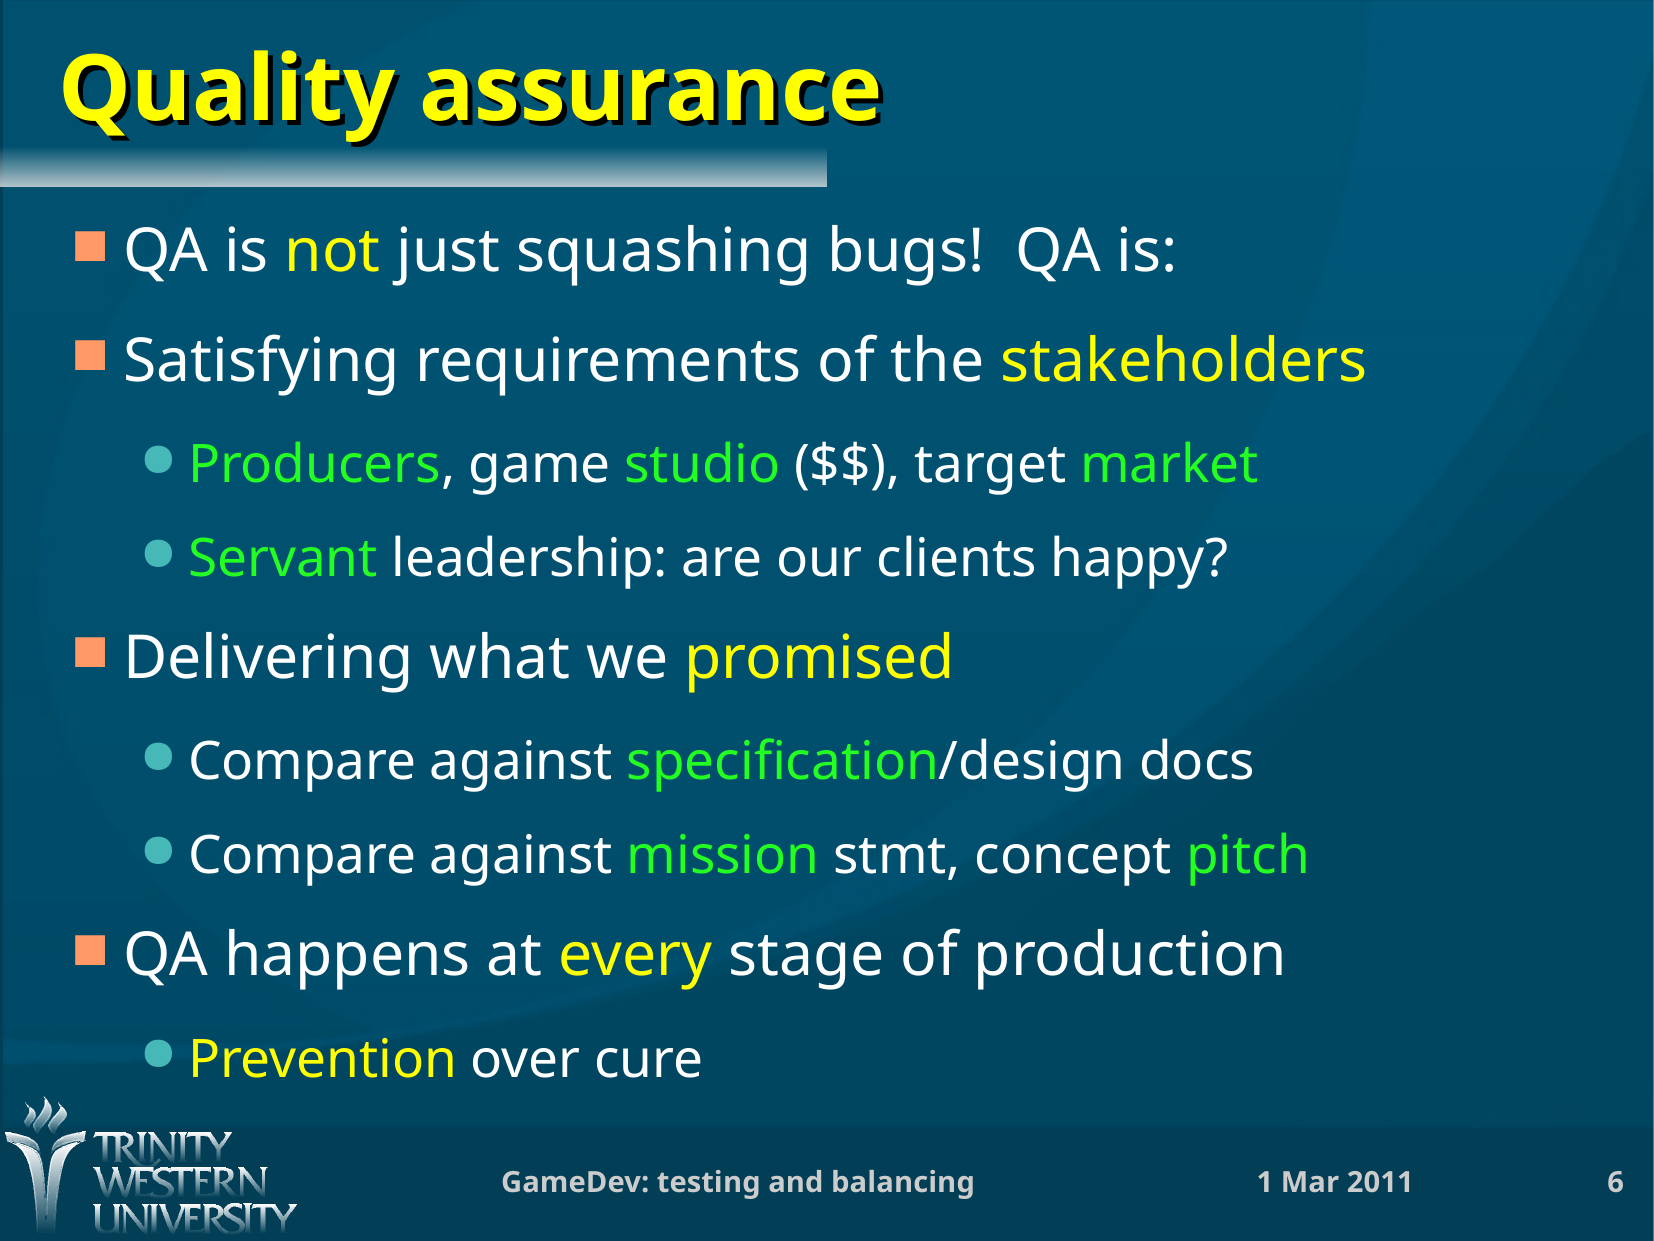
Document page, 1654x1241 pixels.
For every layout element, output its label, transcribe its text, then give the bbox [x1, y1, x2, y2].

title Quality assurance [59, 19, 1595, 148]
list QA is not just squashing bugs! QA is: Satisfying requirements of the stakeholders Producers, game studio ($$), target market Servant leadership: are our clients happy? Delivering what we promised Compare against specification/design docs Compare against mission stmt, concept pitch QA happens at every stage of production Prevention over cure [59, 206, 1625, 1093]
picture [38, 1227, 54, 1232]
